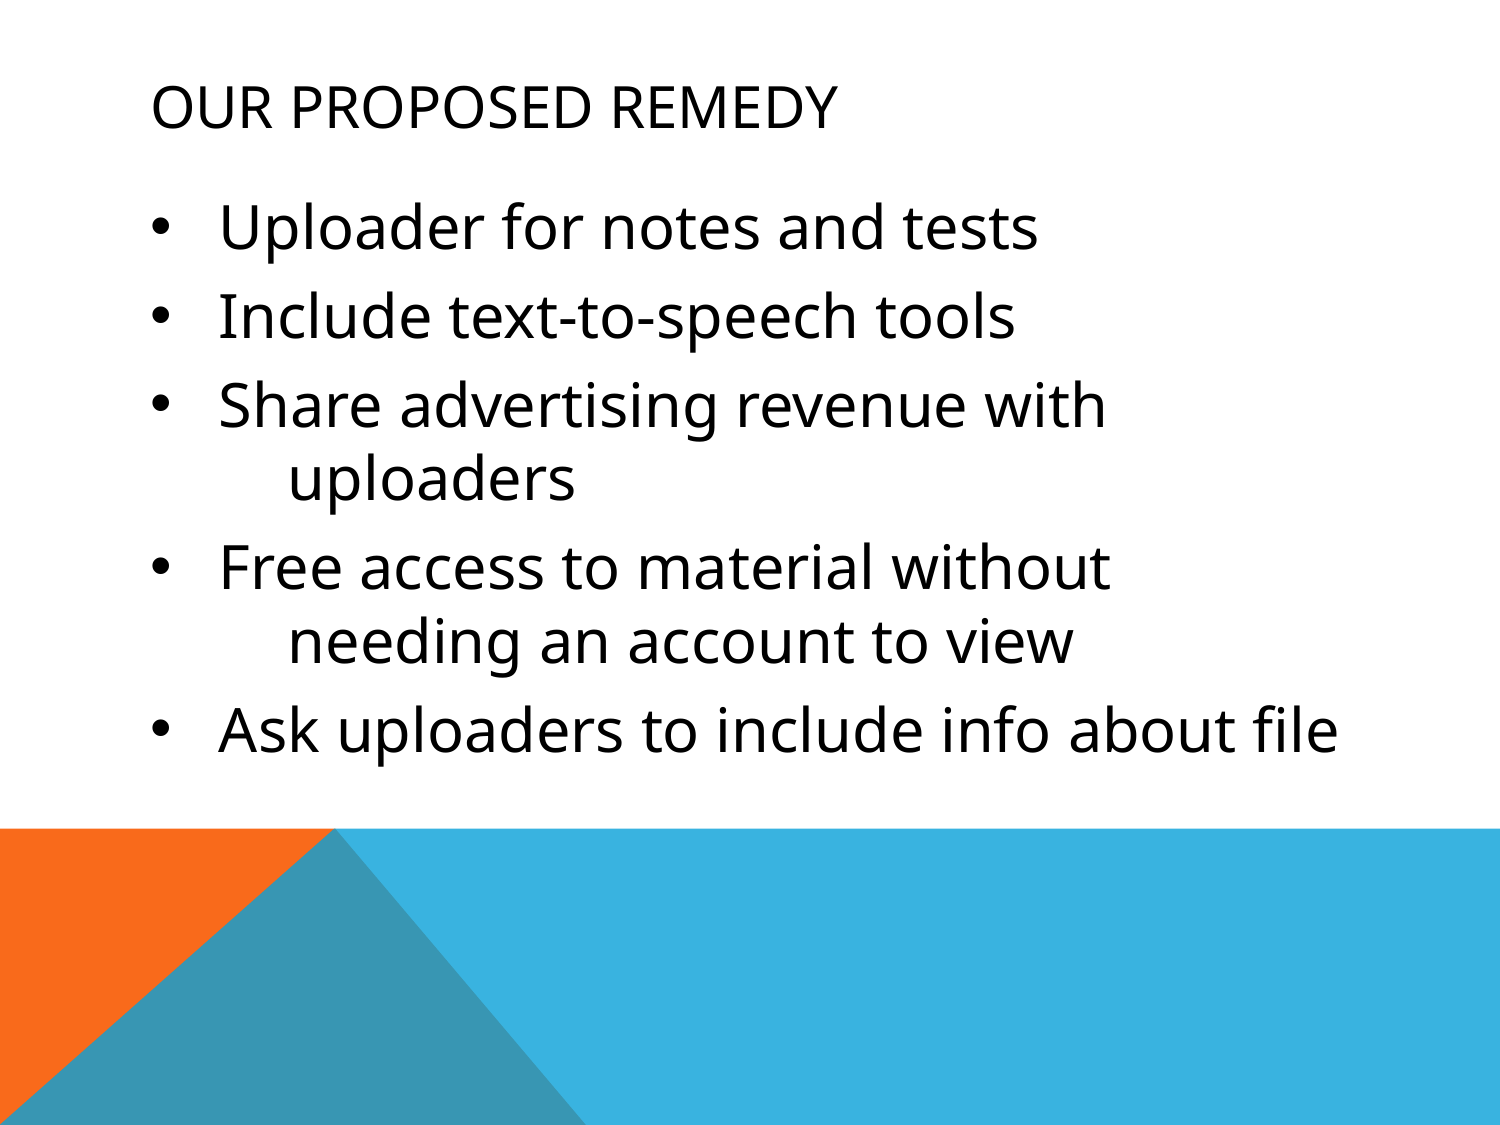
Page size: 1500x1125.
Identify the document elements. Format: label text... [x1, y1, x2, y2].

list Uploader for notes and tests Include text-to-speech tools Share advertising revenue with uploaders Free access to material without needing an account to view Ask uploaders to include info about file [135, 180, 1369, 835]
title Our Proposed Remedy [135, 60, 1369, 150]
